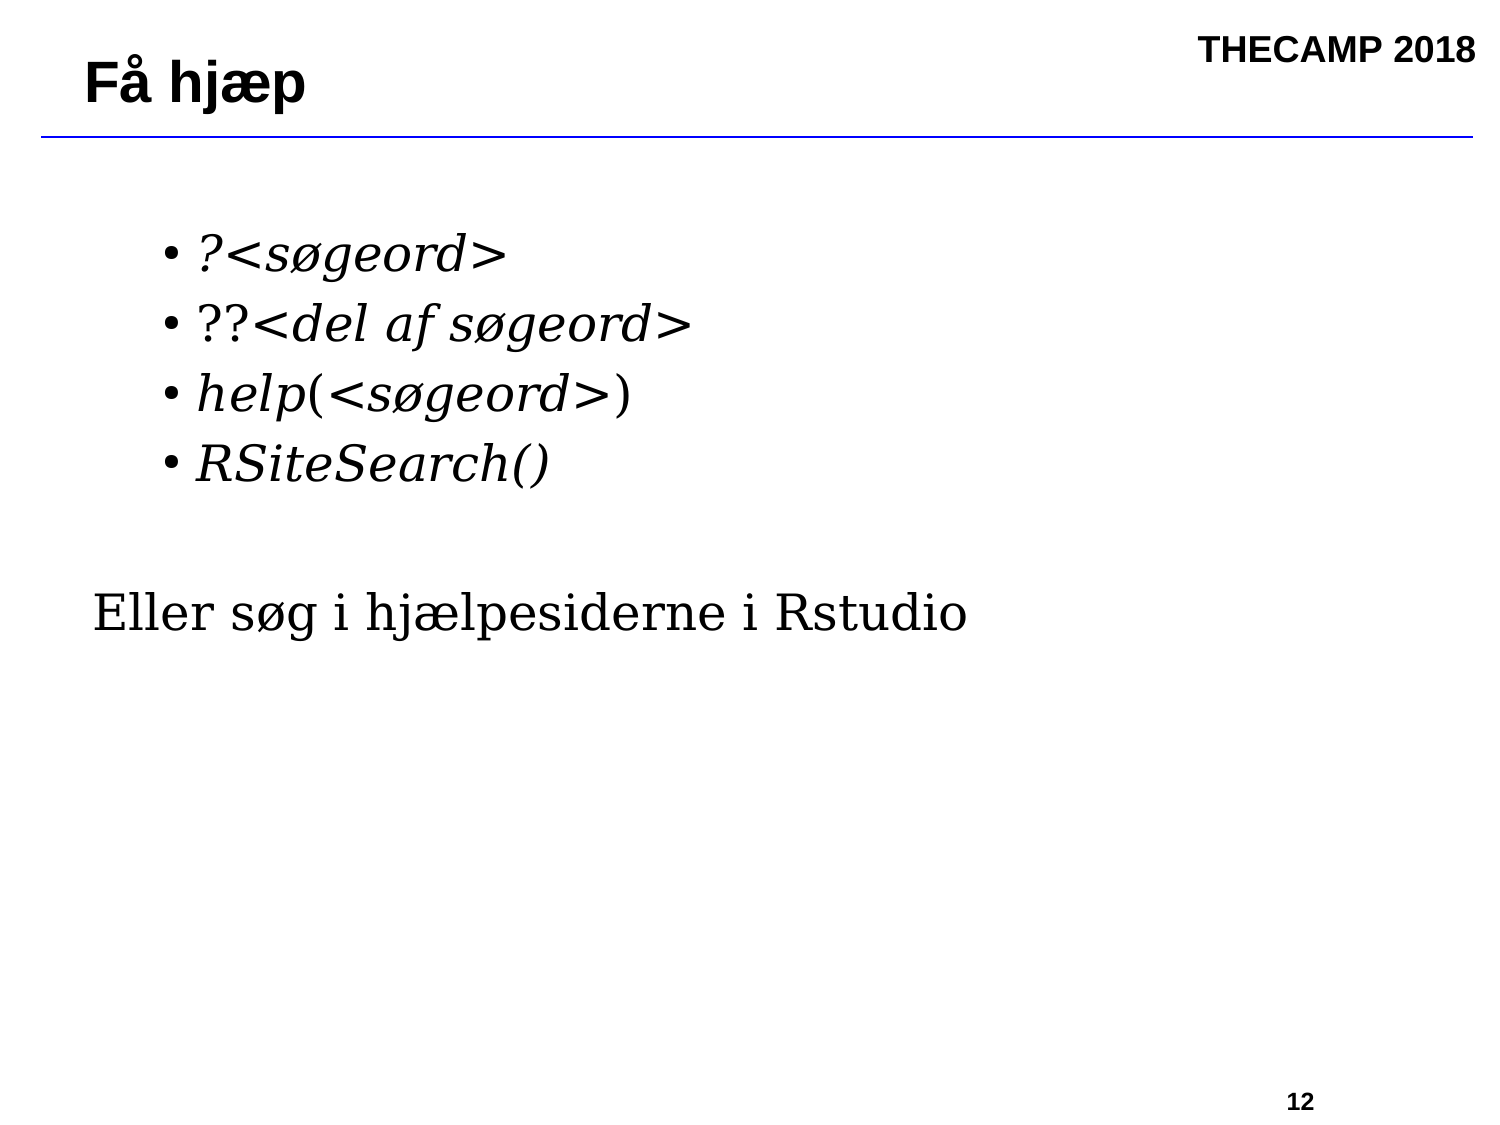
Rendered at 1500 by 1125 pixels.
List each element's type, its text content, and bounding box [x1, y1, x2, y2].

title Få hjæp [76, 42, 1424, 135]
list ?<søgeord> ??<del af søgeord> help(<søgeord>) RSiteSearch() Eller søg i hjælpesiderne i Rstudio [78, 147, 1388, 1097]
